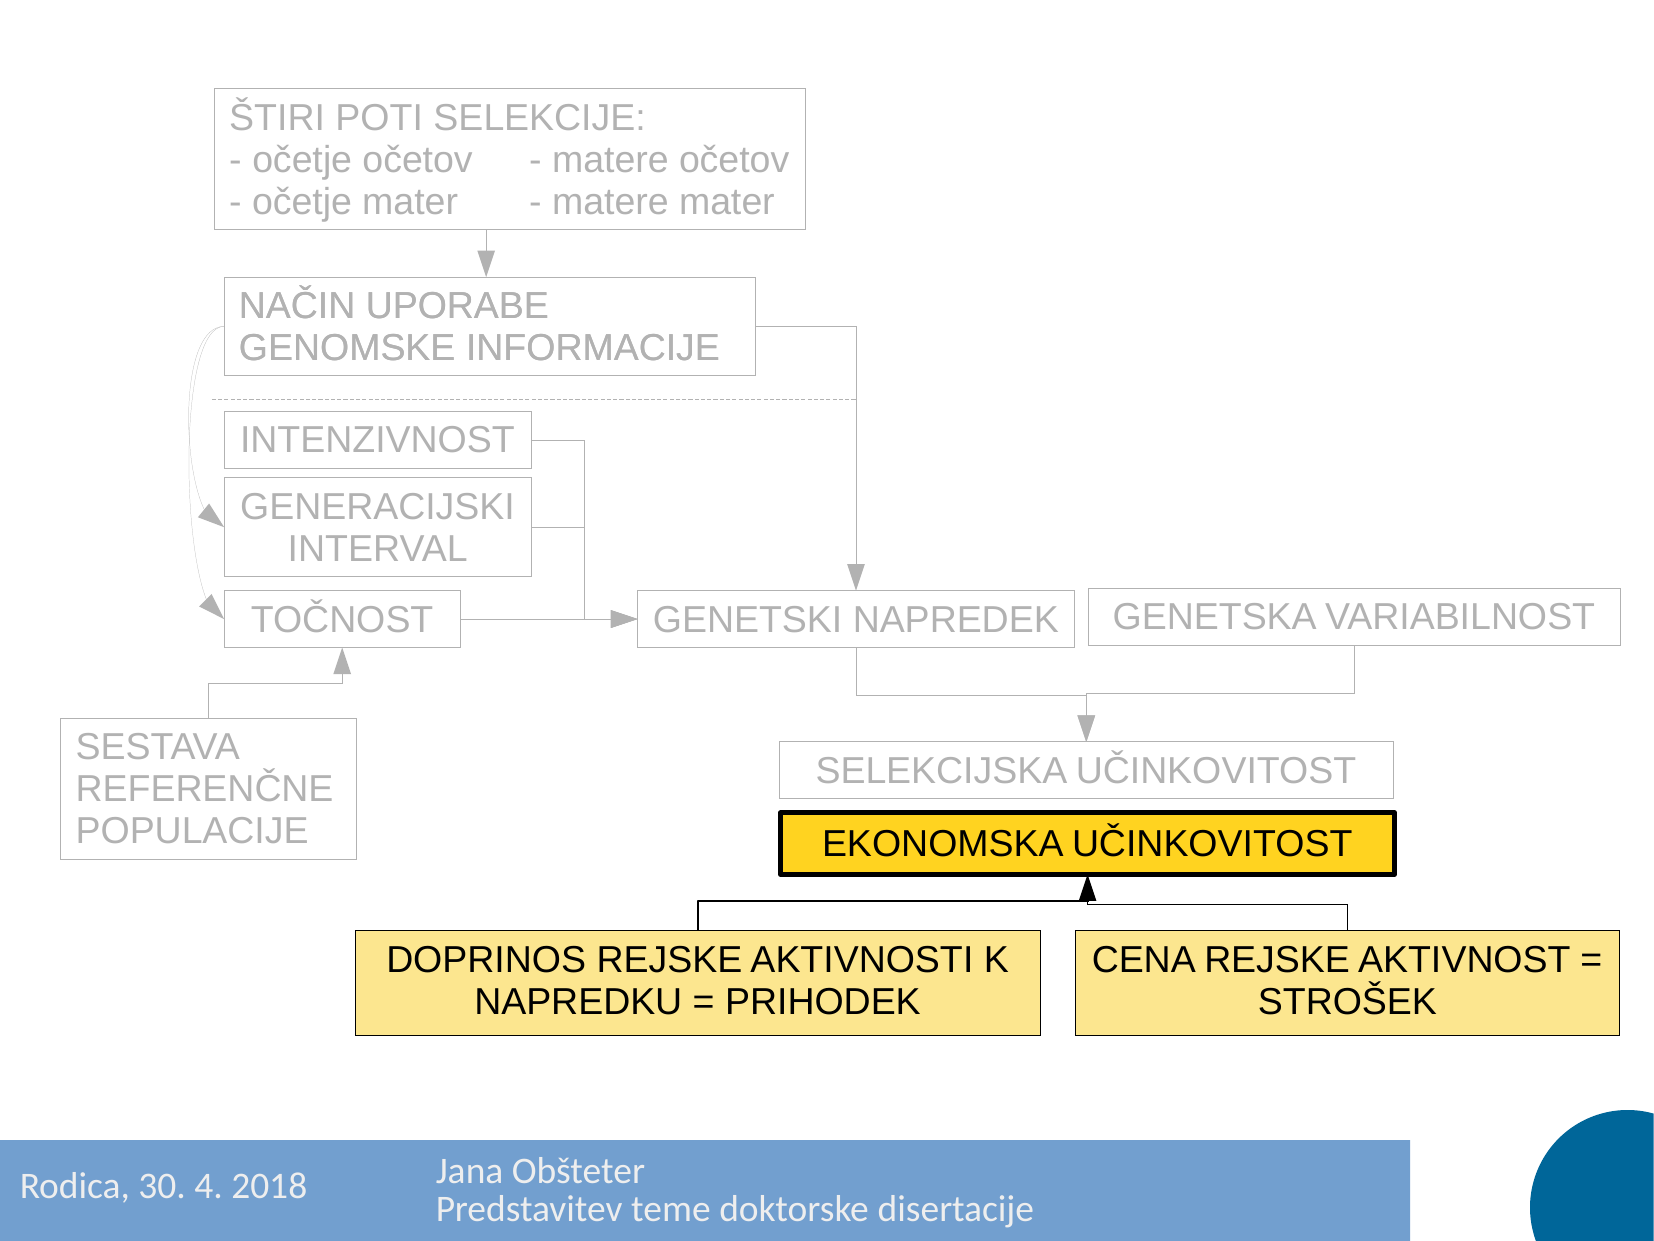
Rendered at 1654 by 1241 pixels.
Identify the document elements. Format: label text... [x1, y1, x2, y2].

text_box Genetska variabilnost [1088, 588, 1621, 646]
text_box točnost [224, 590, 461, 648]
text_box Način uporabe genomskE informacije [224, 277, 756, 376]
text_box Sestava referenčne populacije [60, 718, 357, 860]
text_box Štiri poti selekcije: - očetje očetov - matere očetov - očetje mater - matere mater [214, 88, 806, 230]
text_box Genetski napredek [637, 590, 1075, 648]
text_box Generacijski interval [224, 477, 532, 577]
text_box intenzivnost [224, 411, 532, 469]
text_box Doprinos rejske aktivnosti k napredku = prihodek [355, 930, 1041, 1036]
text_box Ekonomska učinkovitost [780, 812, 1395, 875]
text_box Selekcijska učinkovitost [779, 741, 1394, 799]
text_box Cena rejske aktivnost = strošek [1075, 930, 1620, 1036]
